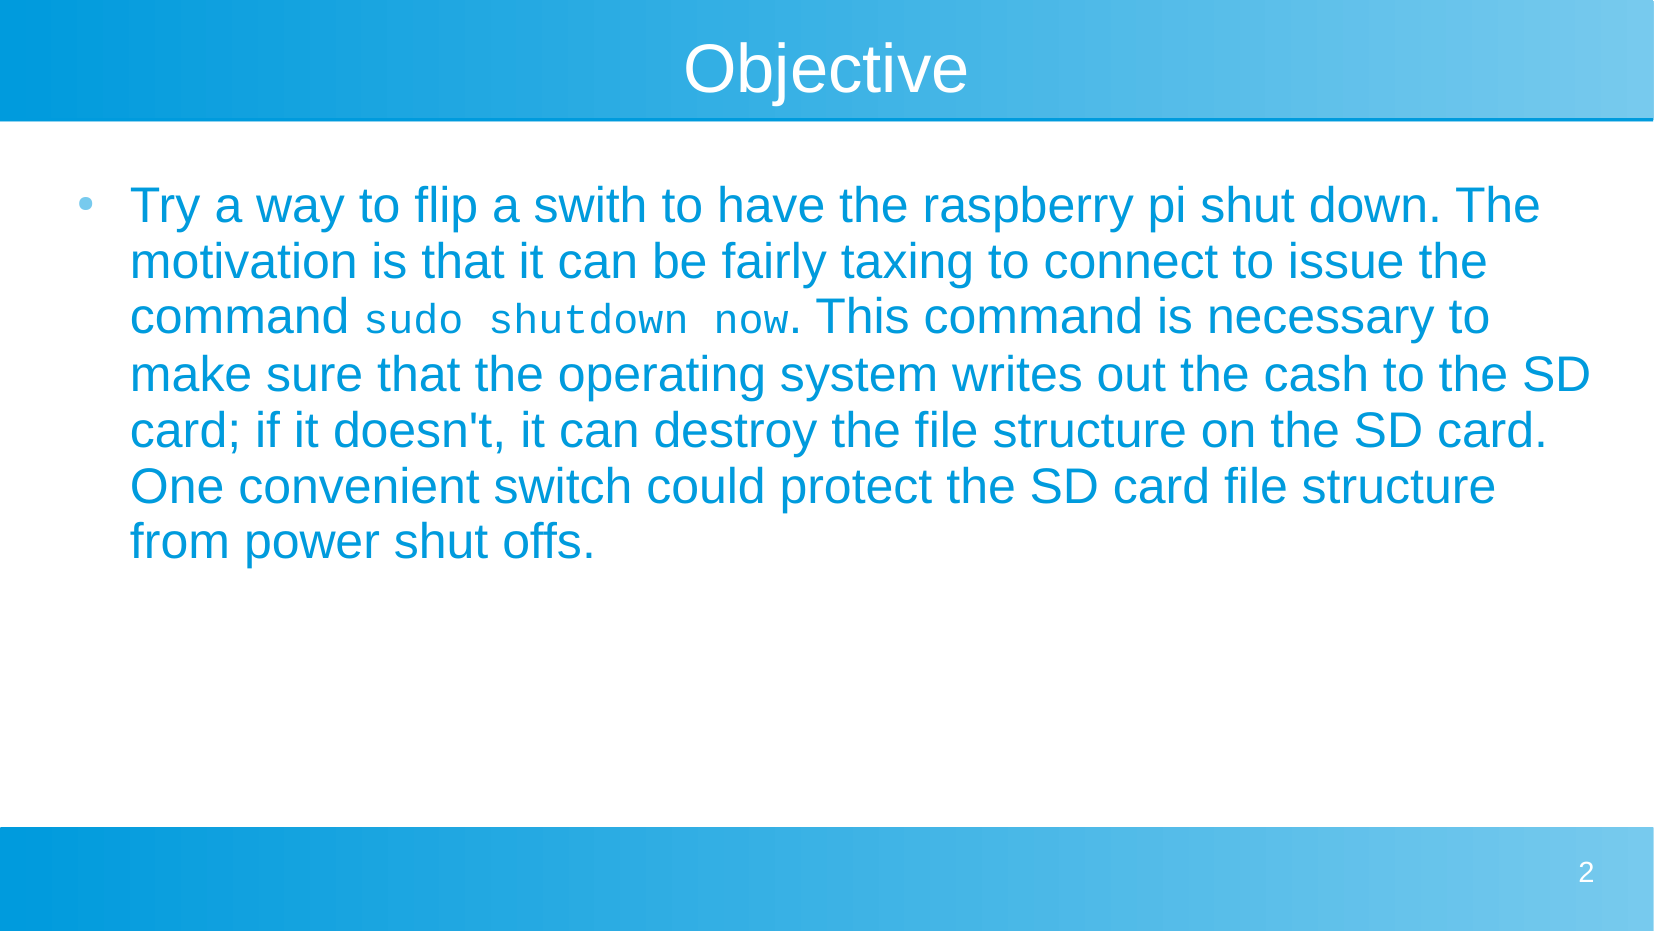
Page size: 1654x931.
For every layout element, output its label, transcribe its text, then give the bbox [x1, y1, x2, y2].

title Objective [59, 29, 1595, 108]
list Try a way to flip a swith to have the raspberry pi shut down. The motivation is that it can be fairly taxing to connect to issue the command sudo shutdown now. This command is necessary to make sure that the operating system writes out the cash to the SD card; if it doesn't, it can destroy the file structure on the SD card. One convenient switch could protect the SD card file structure from power shut offs. [59, 177, 1595, 768]
